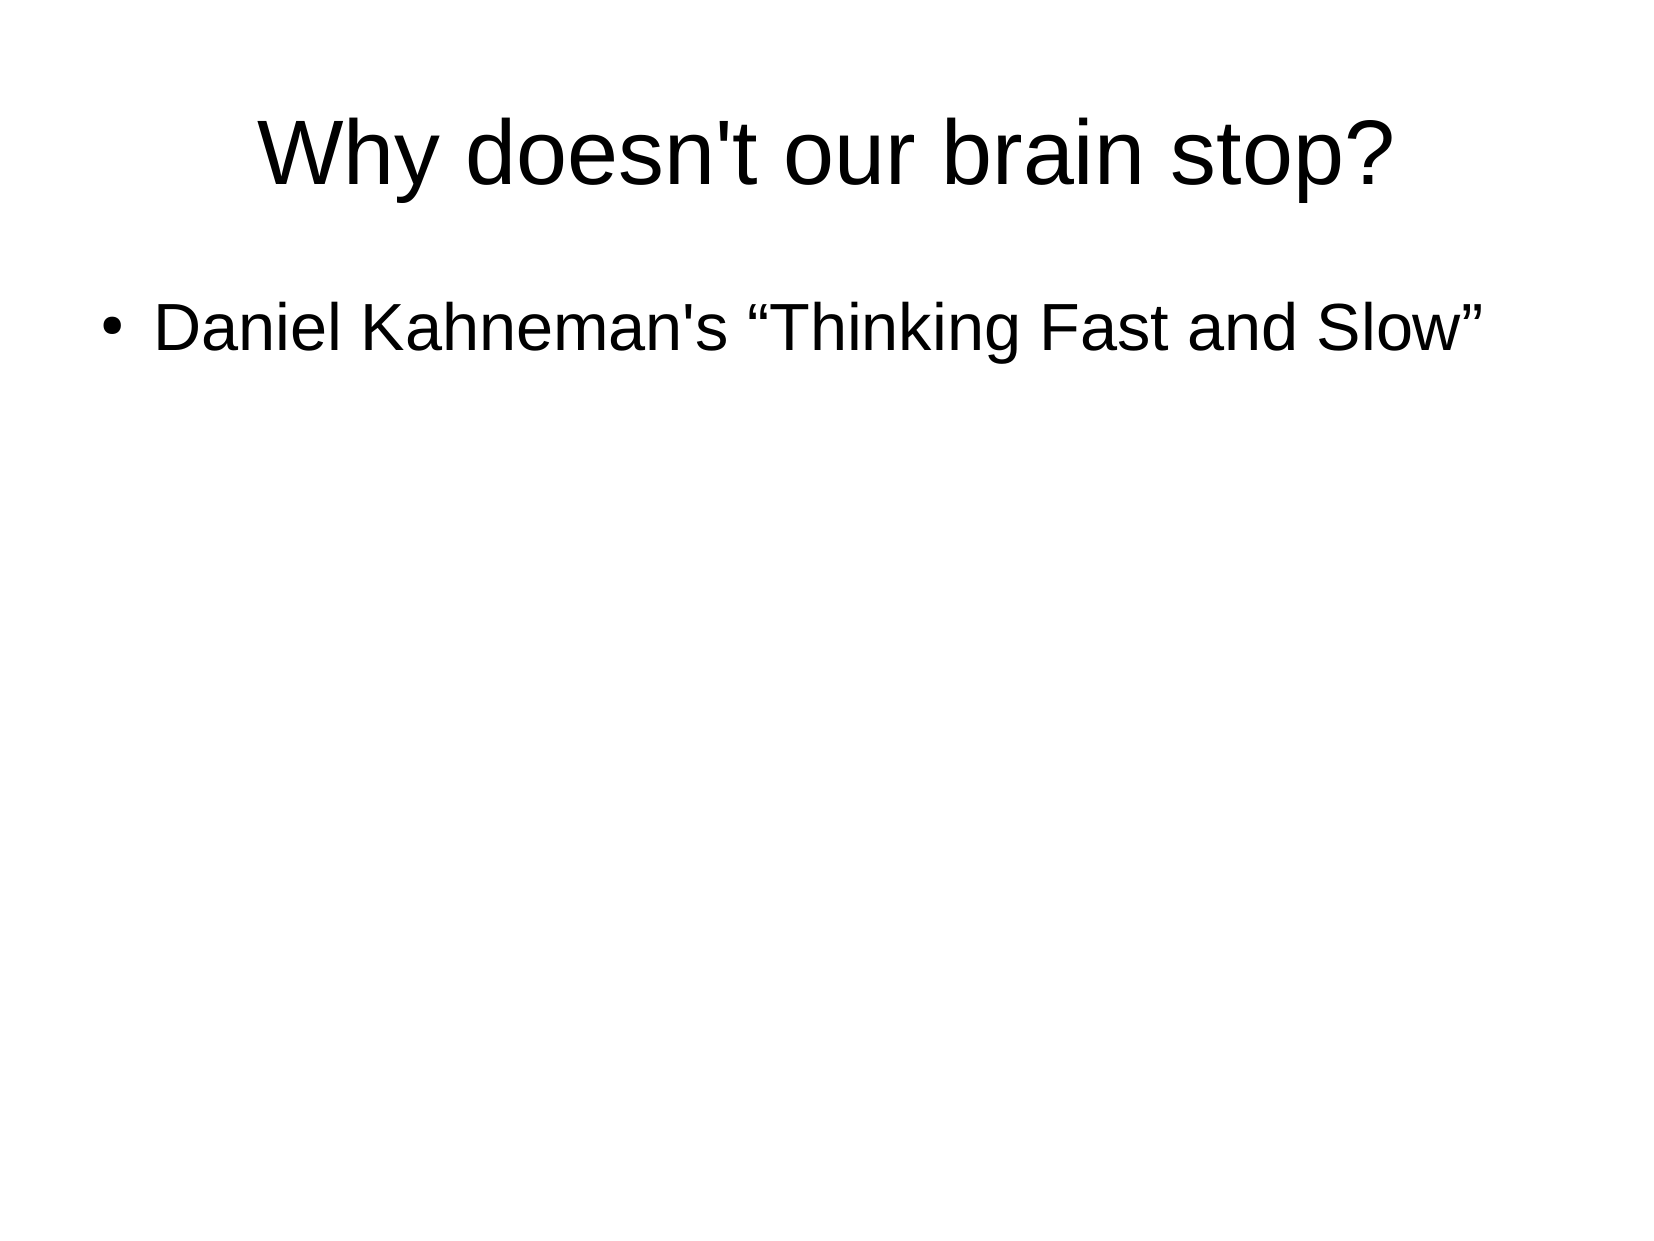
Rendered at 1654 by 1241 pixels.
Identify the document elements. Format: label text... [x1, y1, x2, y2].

list Daniel Kahneman's “Thinking Fast and Slow” [82, 290, 1571, 1010]
title Why doesn't our brain stop? [82, 49, 1571, 257]
